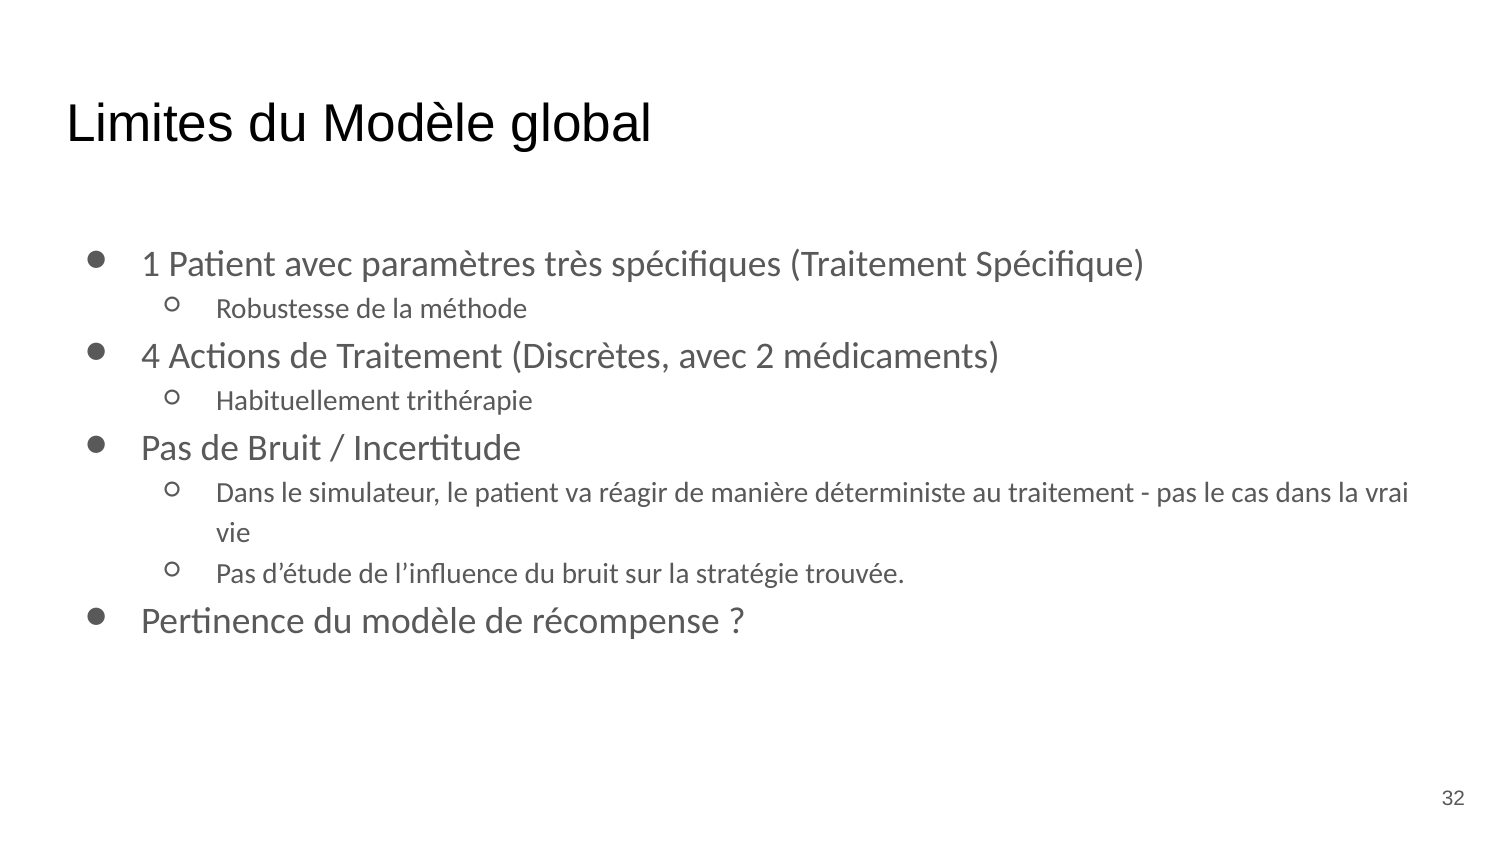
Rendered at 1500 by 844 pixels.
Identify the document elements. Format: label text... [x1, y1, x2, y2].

title Limites du Modèle global [51, 72, 1449, 167]
list 1 Patient avec paramètres très spécifiques (Traitement Spécifique) Robustesse de la méthode 4 Actions de Traitement (Discrètes, avec 2 médicaments) Habituellement trithérapie Pas de Bruit / Incertitude Dans le simulateur, le patient va réagir de manière déterministe au traitement - pas le cas dans la vrai vie Pas d’étude de l’influence du bruit sur la stratégie trouvée. Pertinence du modèle de récompense ? [51, 217, 1449, 778]
slide_number <number> [1389, 764, 1480, 830]
